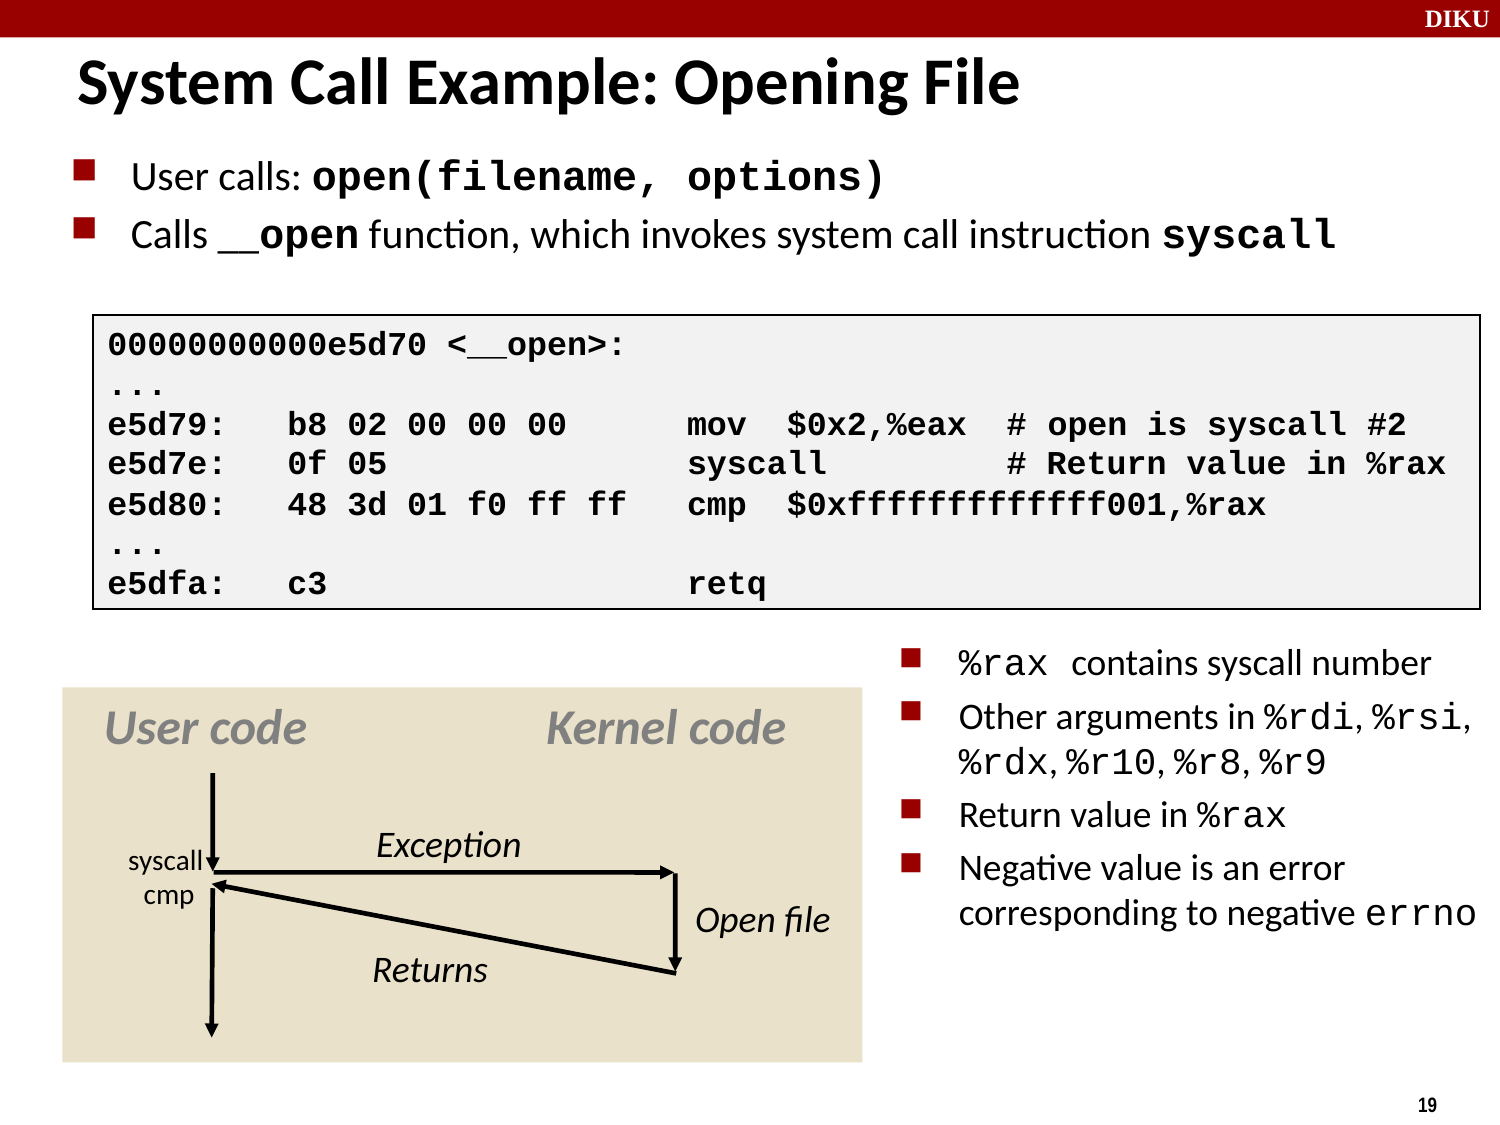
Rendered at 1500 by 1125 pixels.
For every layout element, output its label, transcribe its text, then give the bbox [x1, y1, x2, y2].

text_box Exception [361, 812, 537, 873]
text_box Open file [680, 887, 881, 948]
text_box 00000000000e5d70 <__open>: ... e5d79: b8 02 00 00 00 mov $0x2,%eax # open is syscall #2 e5d7e: 0f 05 syscall # Return value in %rax e5d80: 48 3d 01 f0 ff ff cmp $0xfffffffffffff001,%rax ... e5dfa: c3 retq [92, 314, 1481, 609]
title System Call Example: Opening File [62, 31, 1475, 125]
list User calls: open(filename, options) Calls __open function, which invokes system call instruction syscall [59, 141, 1438, 313]
text_box cmp [128, 868, 210, 918]
text_box Returns [357, 938, 503, 998]
text_box syscall [113, 834, 219, 885]
text_box [62, 687, 863, 1063]
text_box User code [89, 687, 323, 763]
text_box %rax contains syscall number Other arguments in %rdi, %rsi, %rdx, %r10, %r8, %r9 Return value in %rax Negative value is an error corresponding to negative errno [887, 630, 1500, 1048]
text_box Kernel code [531, 687, 802, 763]
